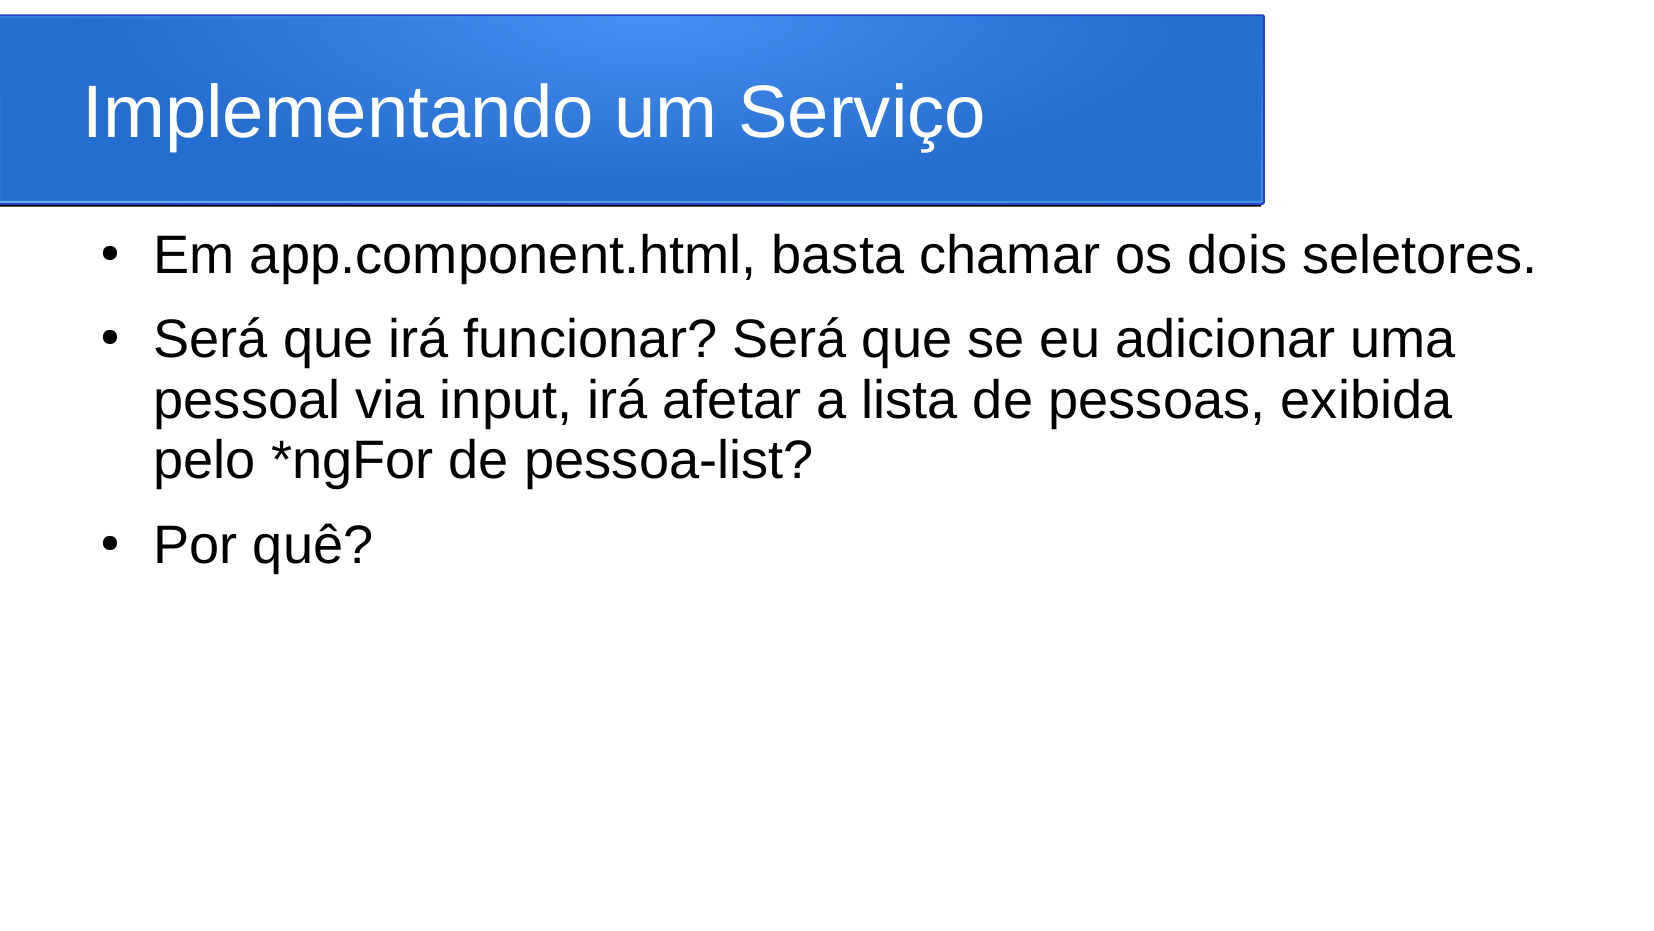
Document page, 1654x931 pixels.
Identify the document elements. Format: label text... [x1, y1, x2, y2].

title Implementando um Serviço [82, 35, 1235, 189]
list Em app.component.html, basta chamar os dois seletores. Será que irá funcionar? Será que se eu adicionar uma pessoal via input, irá afetar a lista de pessoas, exibida pelo *ngFor de pessoa-list? Por quê? [82, 224, 1571, 764]
